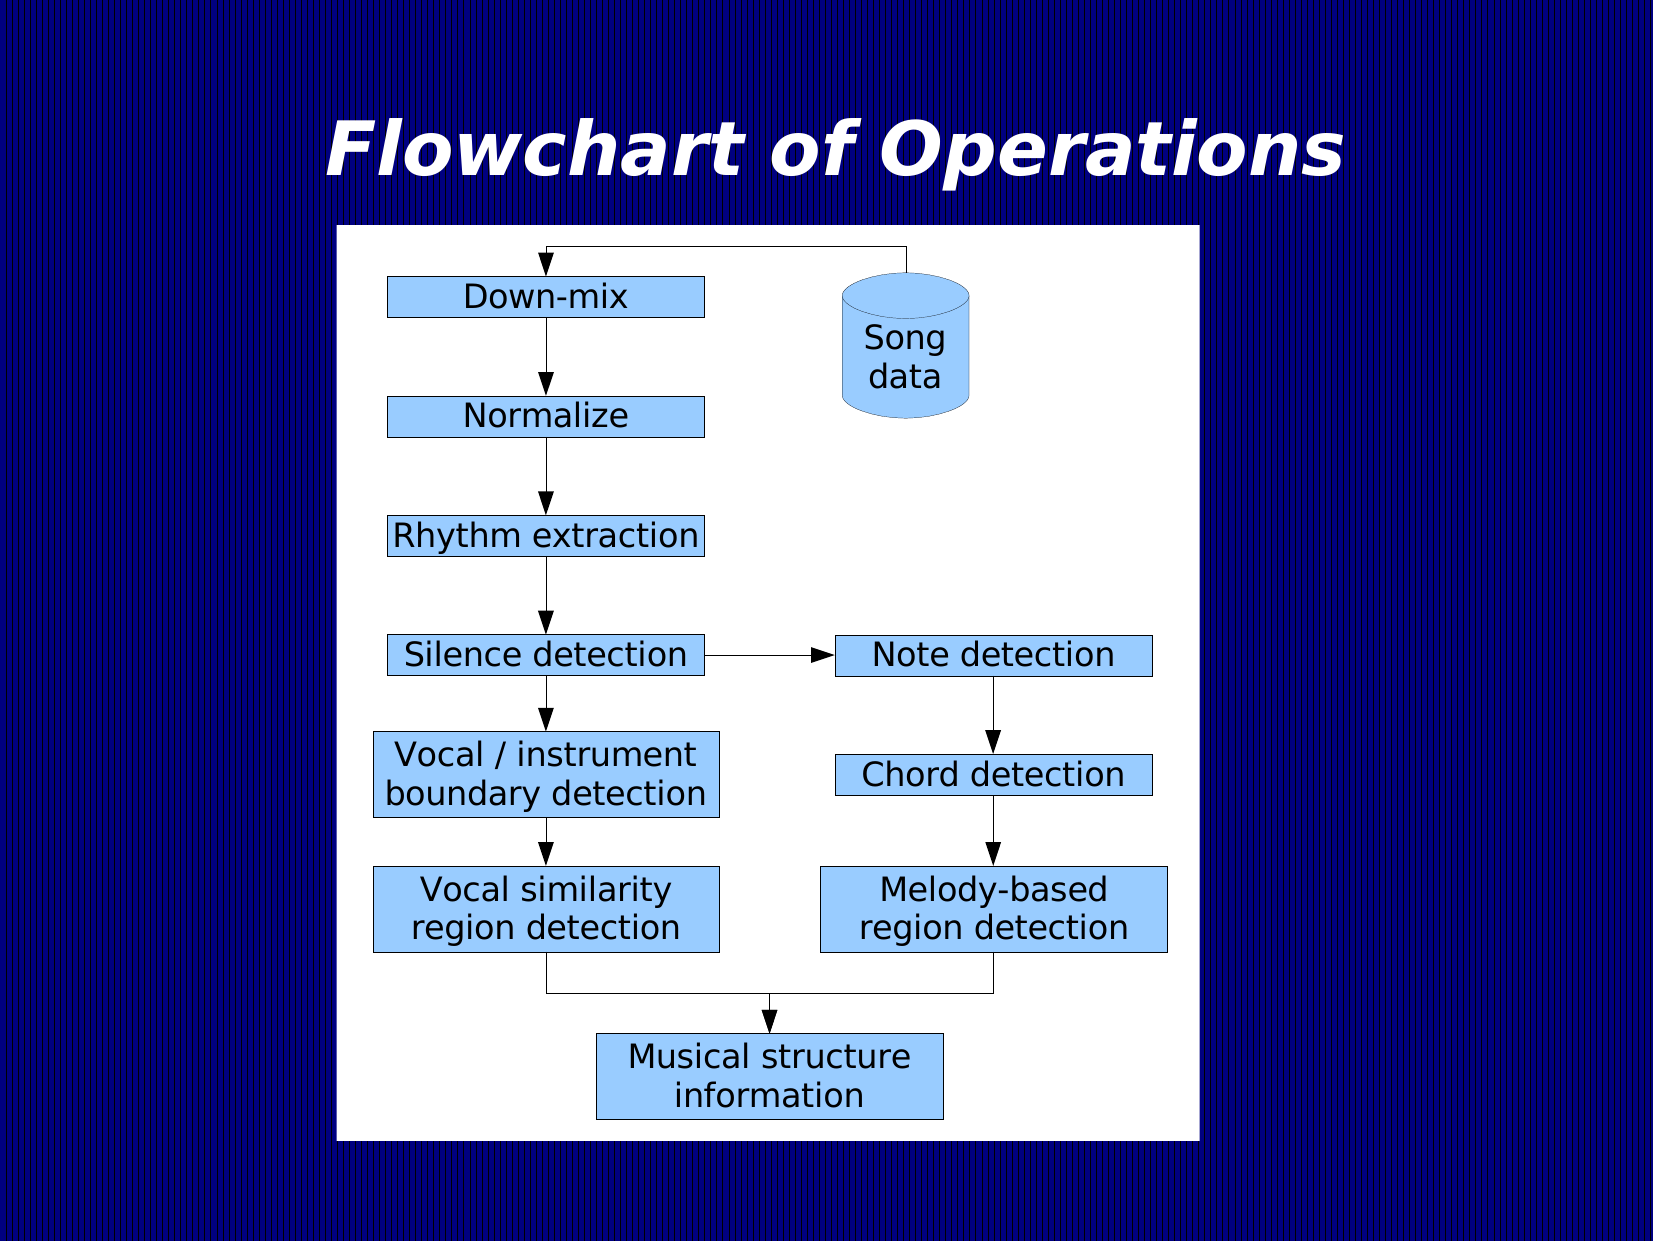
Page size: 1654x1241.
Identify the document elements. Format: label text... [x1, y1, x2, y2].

text_box Flowchart of Operations [310, 98, 1342, 202]
chart [336, 225, 1200, 1141]
